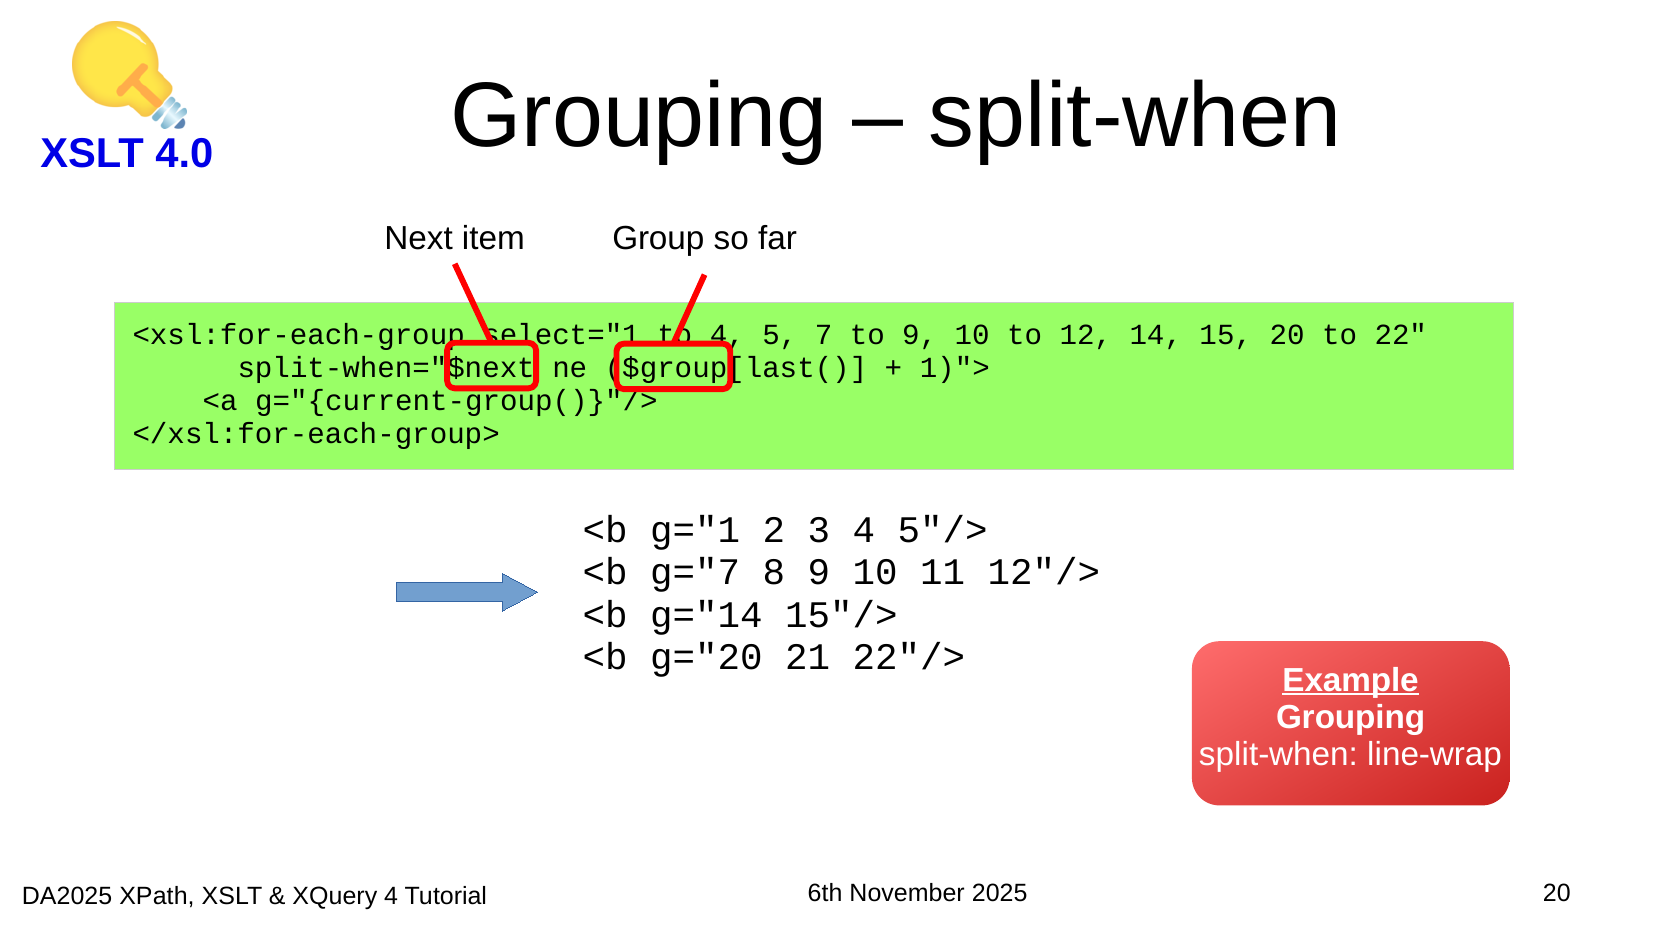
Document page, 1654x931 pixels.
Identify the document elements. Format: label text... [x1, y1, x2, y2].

text_box <xsl:for-each-group select="1 to 4, 5, 7 to 9, 10 to 12, 14, 15, 20 to 22" split-when="$next ne ($group[last()] + 1)"> <a g="{current-group()}"/> </xsl:for-each-group> [620, 347, 727, 386]
picture [72, 21, 187, 129]
text_box Group so far [586, 211, 823, 275]
text_box Next item [336, 211, 574, 264]
text_box Example Grouping split-when: line-wrap [1191, 641, 1510, 806]
text_box <xsl:for-each-group select="1 to 4, 5, 7 to 9, 10 to 12, 14, 15, 20 to 22" split-when="$next ne ($group[last()] + 1)"> <a g="{current-group()}"/> </xsl:for-each-group> [114, 302, 1514, 470]
text_box <b g="1 2 3 4 5"/> <b g="7 8 9 10 11 12"/> <b g="14 15"/> <b g="20 21 22"/> [567, 503, 1124, 693]
text_box [396, 573, 538, 612]
title Grouping – split-when [222, 37, 1571, 193]
